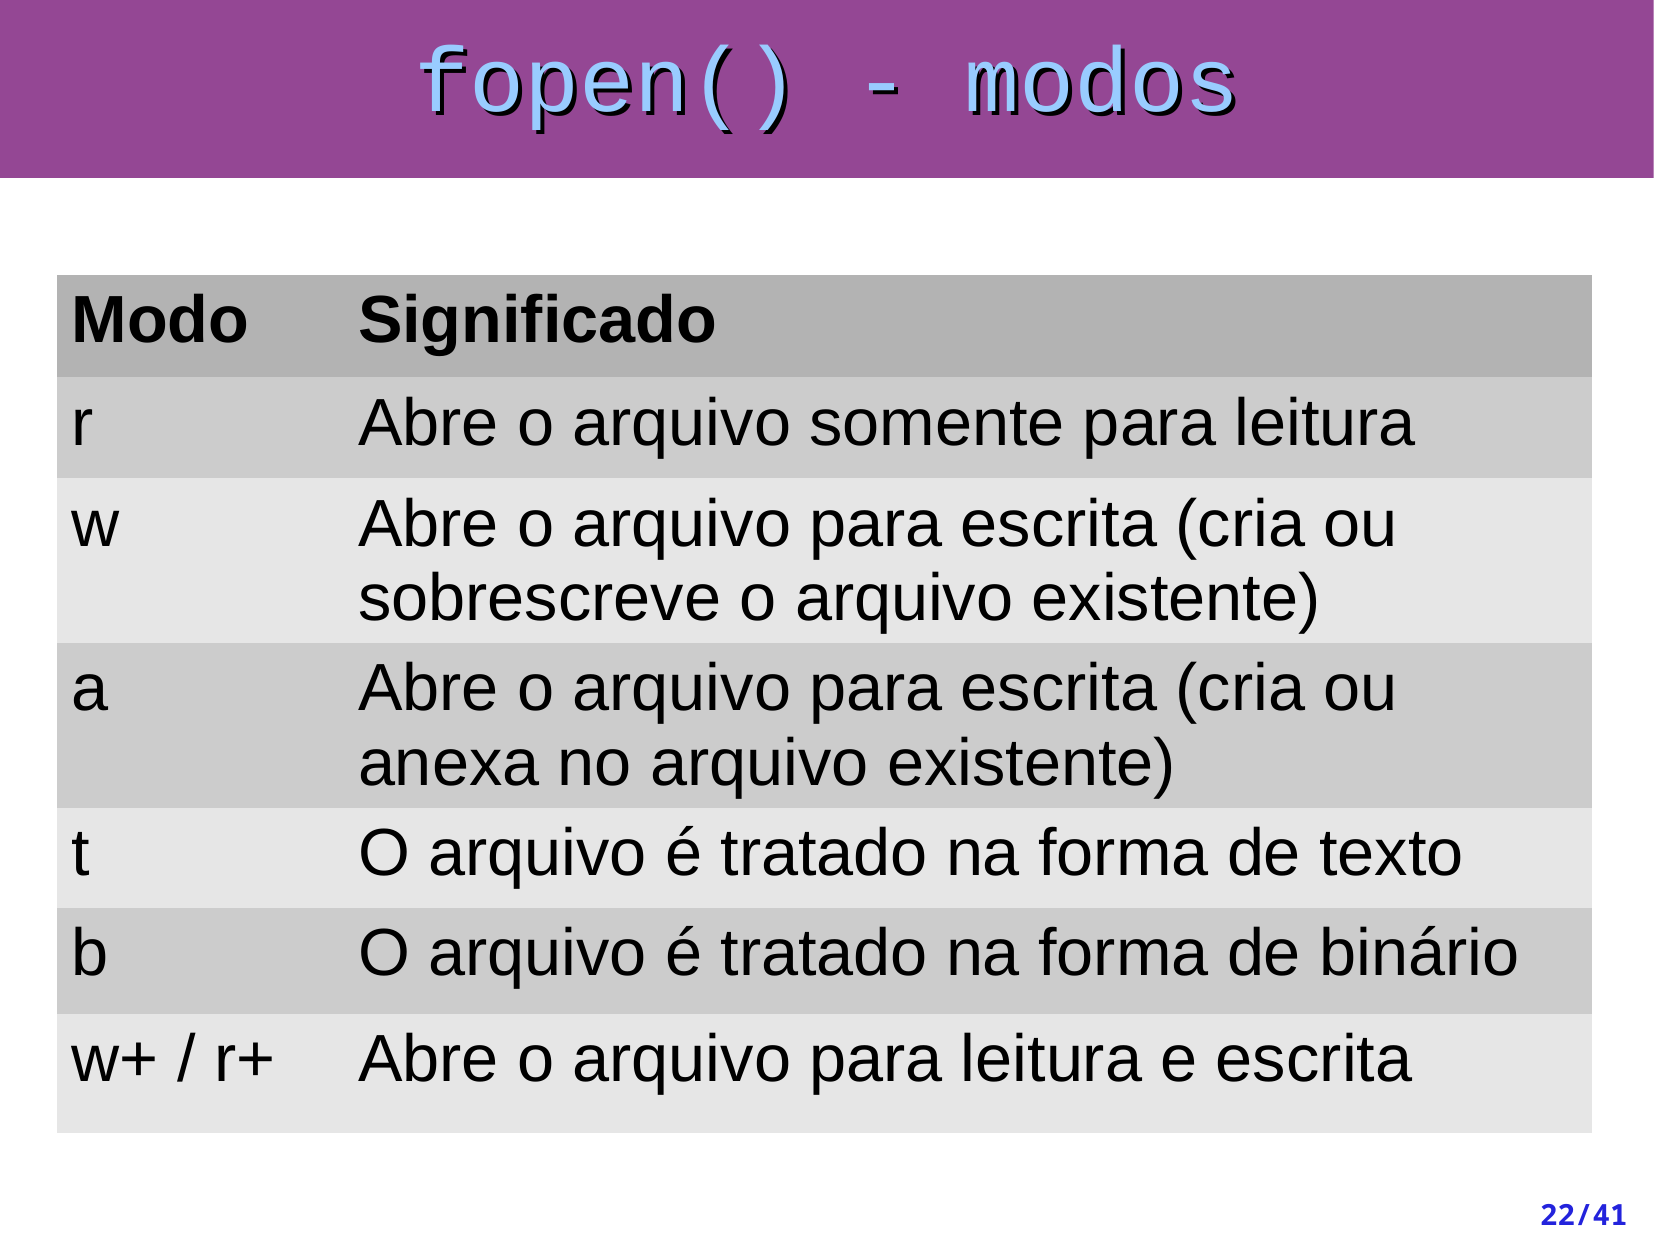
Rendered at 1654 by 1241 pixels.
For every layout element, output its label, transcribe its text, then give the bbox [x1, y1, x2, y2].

table_cell r [57, 377, 343, 478]
table_header Significado [343, 275, 1592, 377]
table_cell Abre o arquivo para leitura e escrita [343, 1014, 1592, 1133]
table_cell O arquivo é tratado na forma de texto [343, 808, 1592, 908]
title fopen() - modos [82, 0, 1571, 176]
table_cell b [57, 908, 343, 1014]
table_cell Abre o arquivo para escrita (cria ou sobrescreve o arquivo existente) [343, 478, 1592, 643]
table_cell w+ / r+ [57, 1014, 343, 1133]
table_cell w [57, 478, 343, 643]
table_cell Abre o arquivo somente para leitura [343, 377, 1592, 478]
table_cell Abre o arquivo para escrita (cria ou anexa no arquivo existente) [343, 643, 1592, 808]
table_cell t [57, 808, 343, 908]
table_header Modo [57, 275, 343, 377]
table_cell a [57, 643, 343, 808]
table_cell O arquivo é tratado na forma de binário [343, 908, 1592, 1014]
